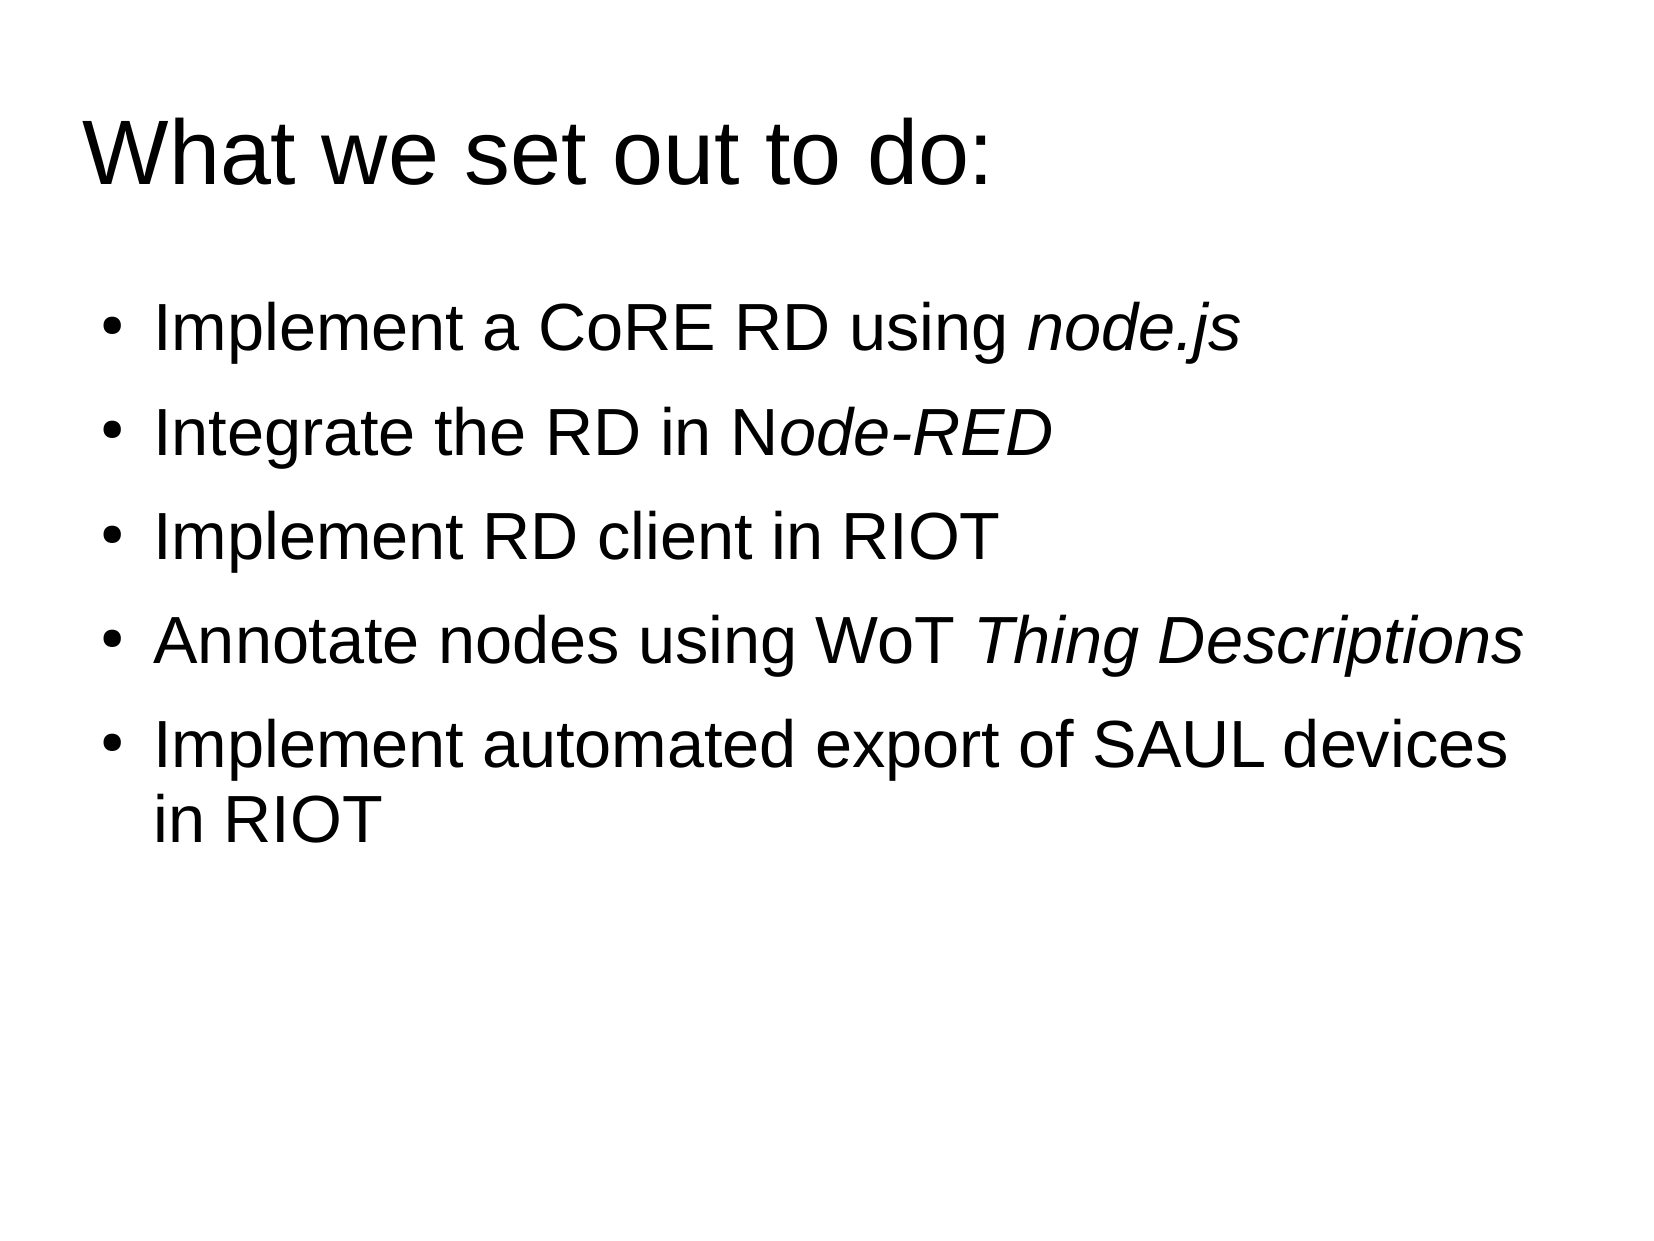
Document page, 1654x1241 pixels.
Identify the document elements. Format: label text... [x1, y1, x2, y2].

list Implement a CoRE RD using node.js Integrate the RD in Node-RED Implement RD client in RIOT Annotate nodes using WoT Thing Descriptions Implement automated export of SAUL devices in RIOT [82, 290, 1571, 1010]
title What we set out to do: [82, 49, 1571, 257]
